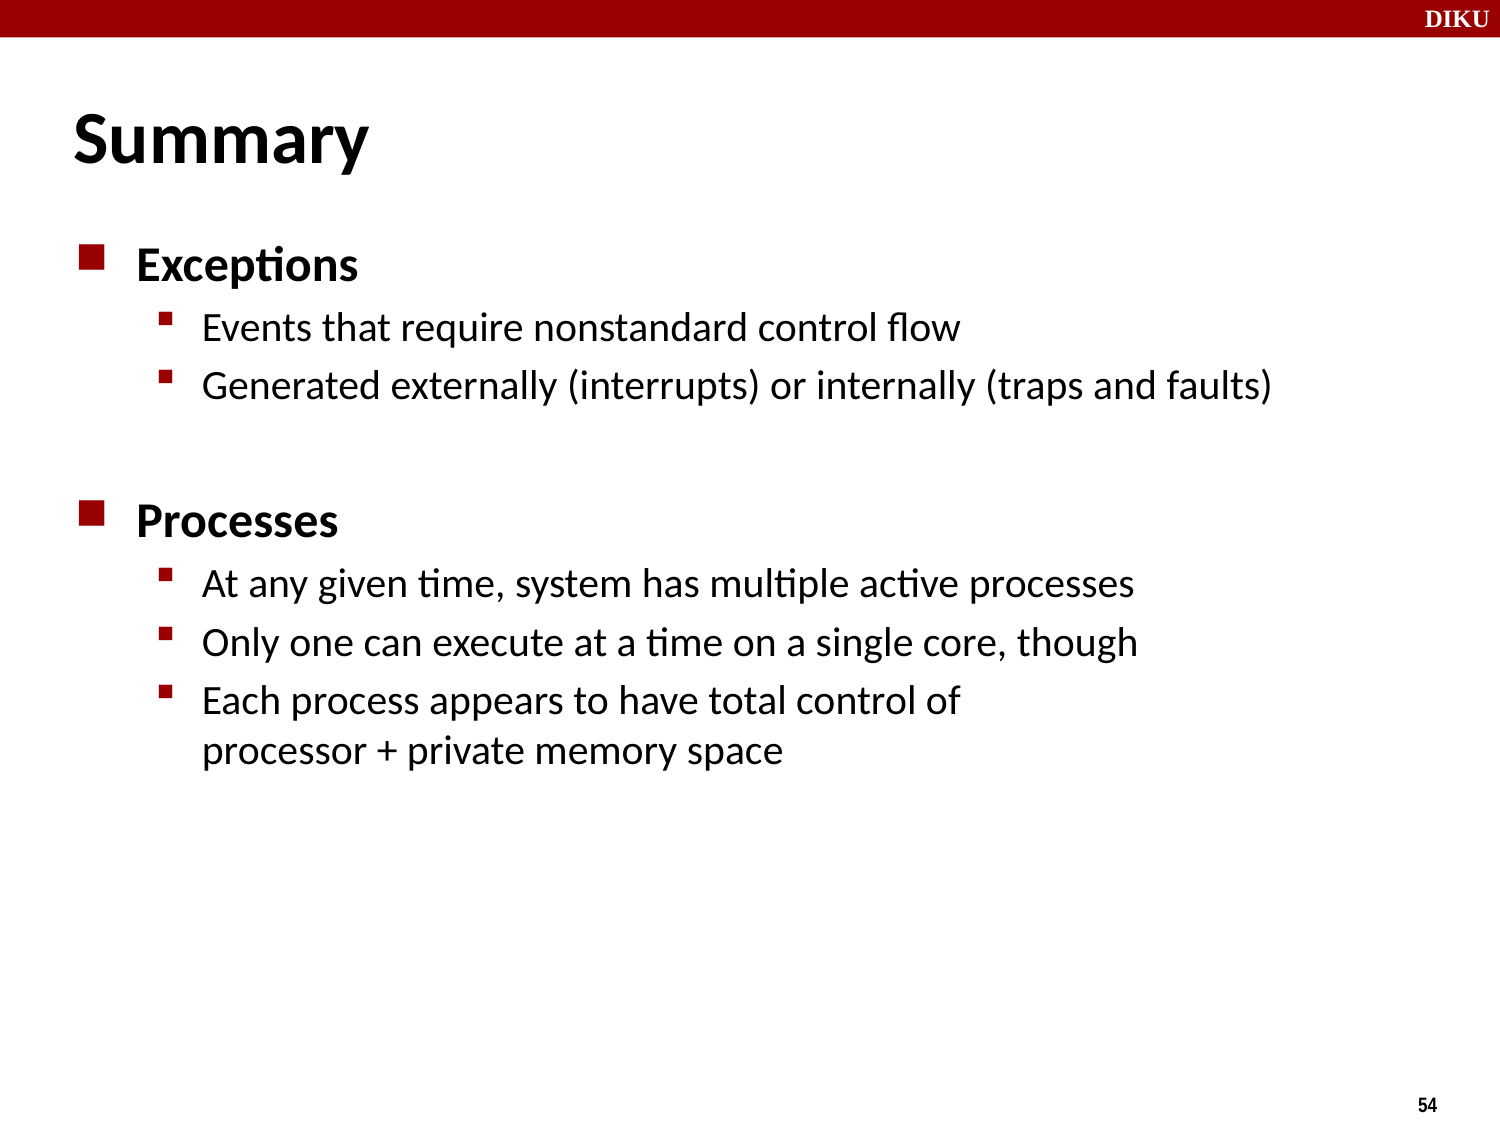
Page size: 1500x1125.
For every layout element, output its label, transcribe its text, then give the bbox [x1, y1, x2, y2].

list Exceptions Events that require nonstandard control flow Generated externally (interrupts) or internally (traps and faults) Processes At any given time, system has multiple active processes Only one can execute at a time on a single core, though Each process appears to have total control of processor + private memory space [65, 223, 1361, 1040]
title Summary [58, 71, 1304, 197]
